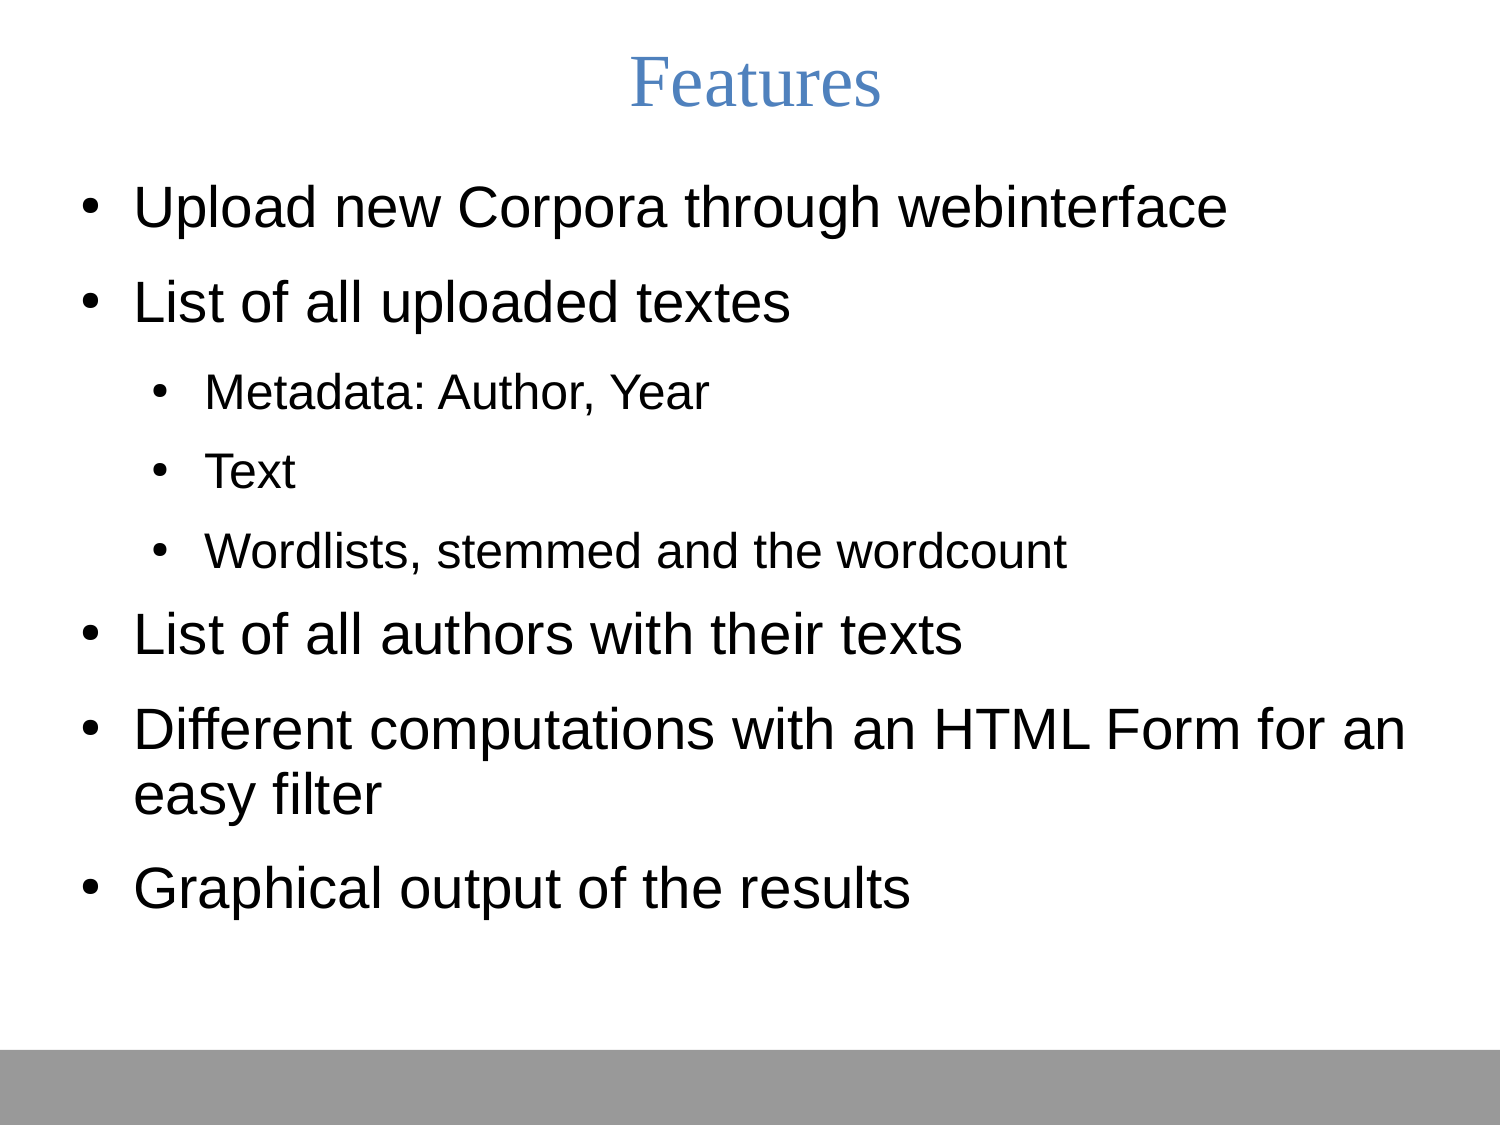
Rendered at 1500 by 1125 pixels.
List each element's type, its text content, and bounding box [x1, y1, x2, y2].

title Features [62, 12, 1450, 150]
list Upload new Corpora through webinterface List of all uploaded textes Metadata: Author, Year Text Wordlists, stemmed and the wordcount List of all authors with their texts Different computations with an HTML Form for an easy filter Graphical output of the results [62, 174, 1450, 1025]
